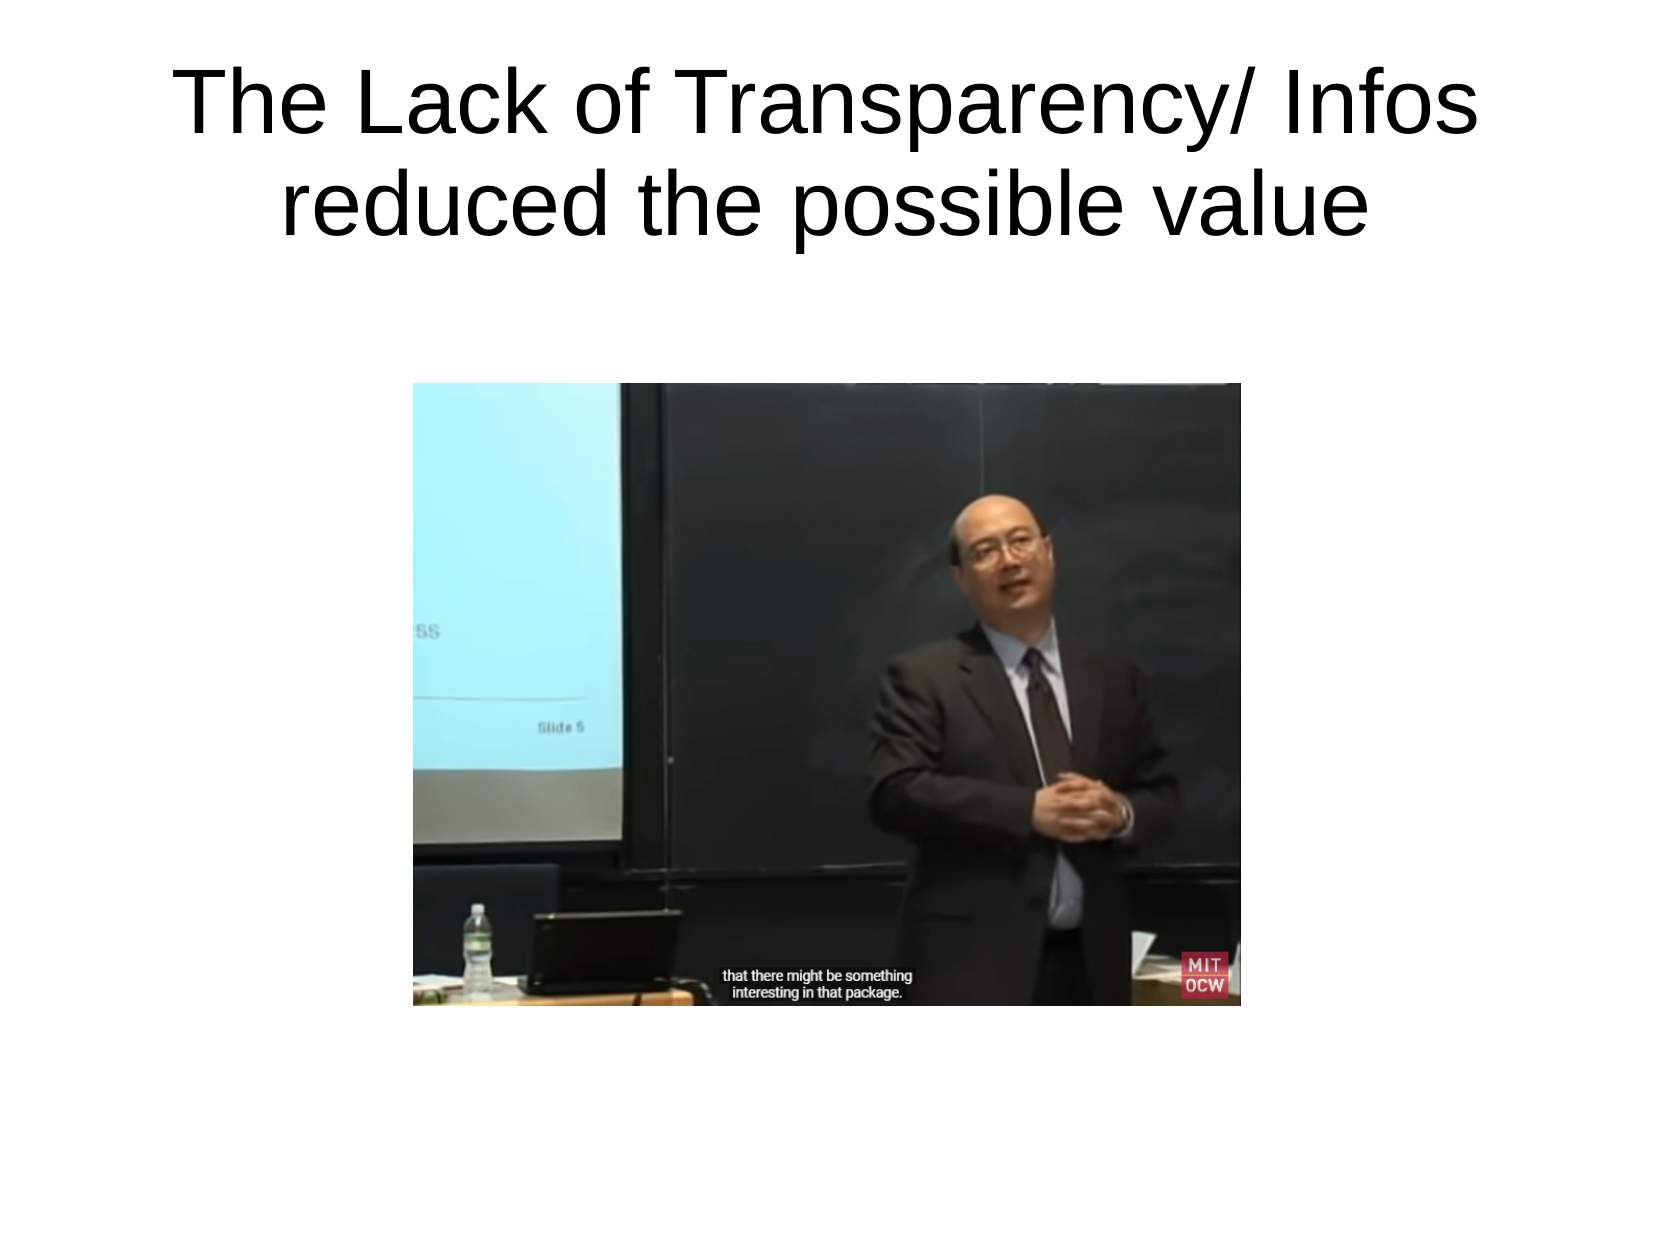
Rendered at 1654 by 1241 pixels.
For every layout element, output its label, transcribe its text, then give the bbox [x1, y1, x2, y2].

picture [413, 383, 1241, 1006]
title The Lack of Transparency/ Infos reduced the possible value [82, 49, 1571, 257]
